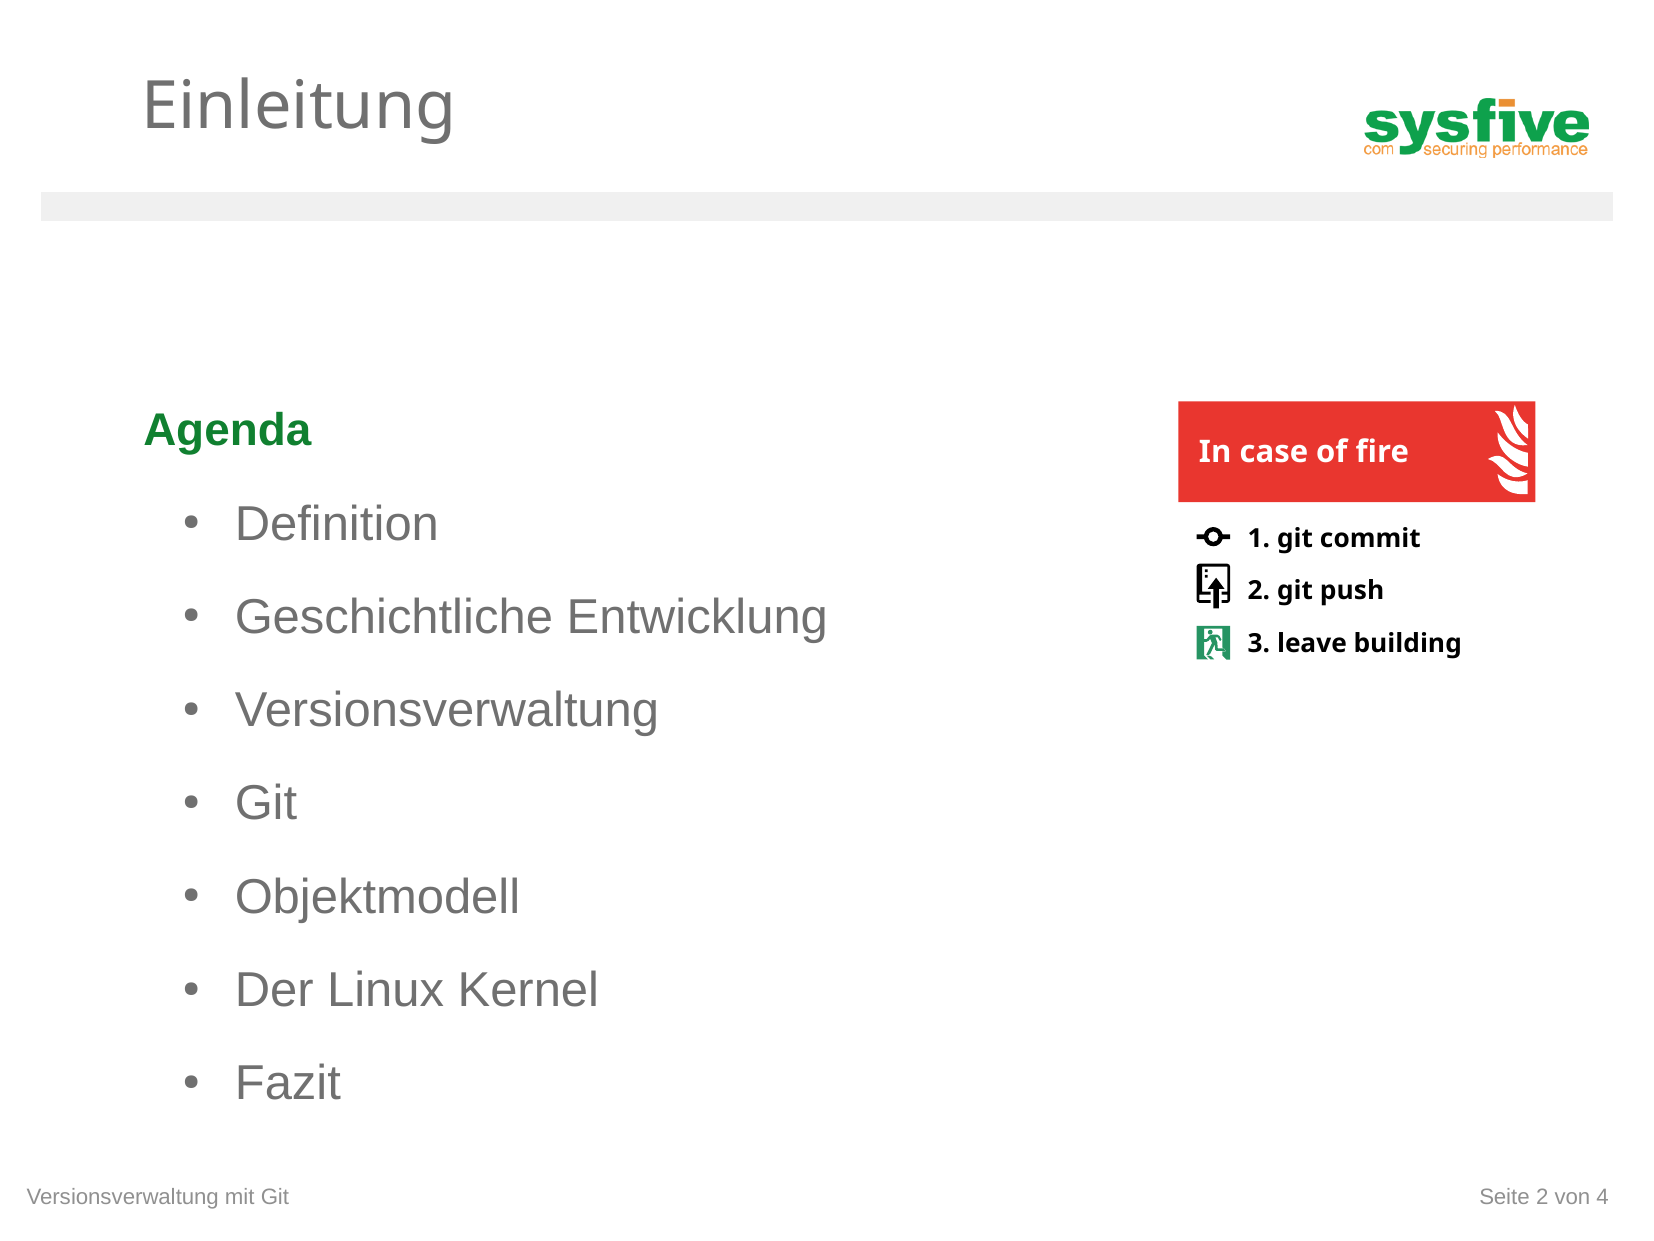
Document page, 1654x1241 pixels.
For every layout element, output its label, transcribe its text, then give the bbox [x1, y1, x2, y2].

text_box Versionsverwaltung mit Git [11, 1181, 331, 1217]
title Agenda [143, 386, 1100, 473]
picture [1178, 401, 1536, 678]
picture [1364, 98, 1589, 158]
title Einleitung [141, 59, 1099, 146]
text_box Seite <number> von 4 [1464, 1181, 1636, 1217]
text_box [41, 192, 1613, 221]
list Definition Geschichtliche Entwicklung Versionsverwaltung Git Objektmodell Der Linux Kernel Fazit [165, 496, 1276, 1111]
